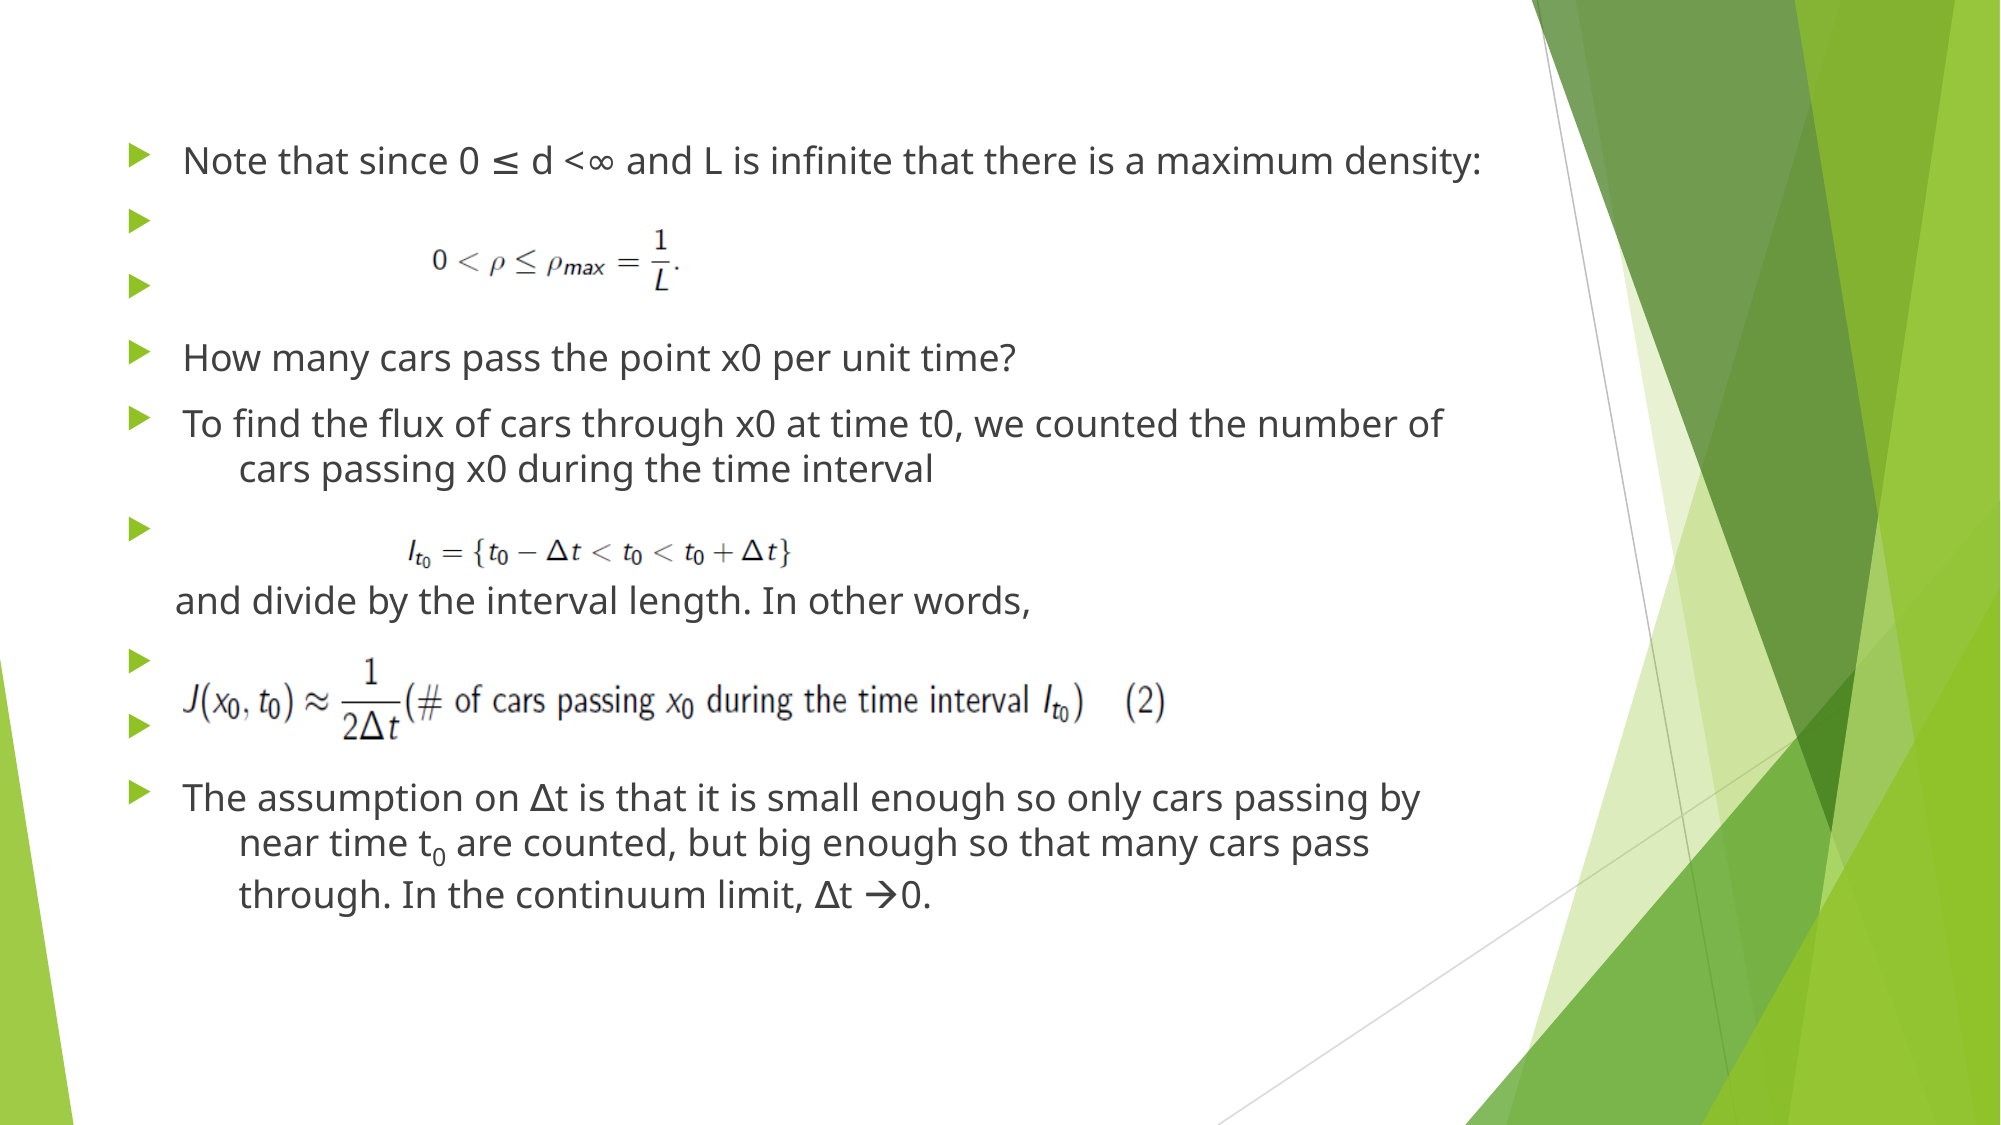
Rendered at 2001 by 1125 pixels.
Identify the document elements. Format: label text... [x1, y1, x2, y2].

list Note that since 0 ≤ d <∞ and L is infinite that there is a maximum density: How many cars pass the point x0 per unit time? To find the flux of cars through x0 at time t0, we counted the number of cars passing x0 during the time interval and divide by the interval length. In other words, The assumption on ∆t is that it is small enough so only cars passing by near time t0 are counted, but big enough so that many cars pass through. In the continuum limit, ∆t 0. [111, 129, 1522, 992]
picture [183, 634, 1175, 746]
picture [400, 229, 700, 301]
picture [384, 508, 796, 583]
